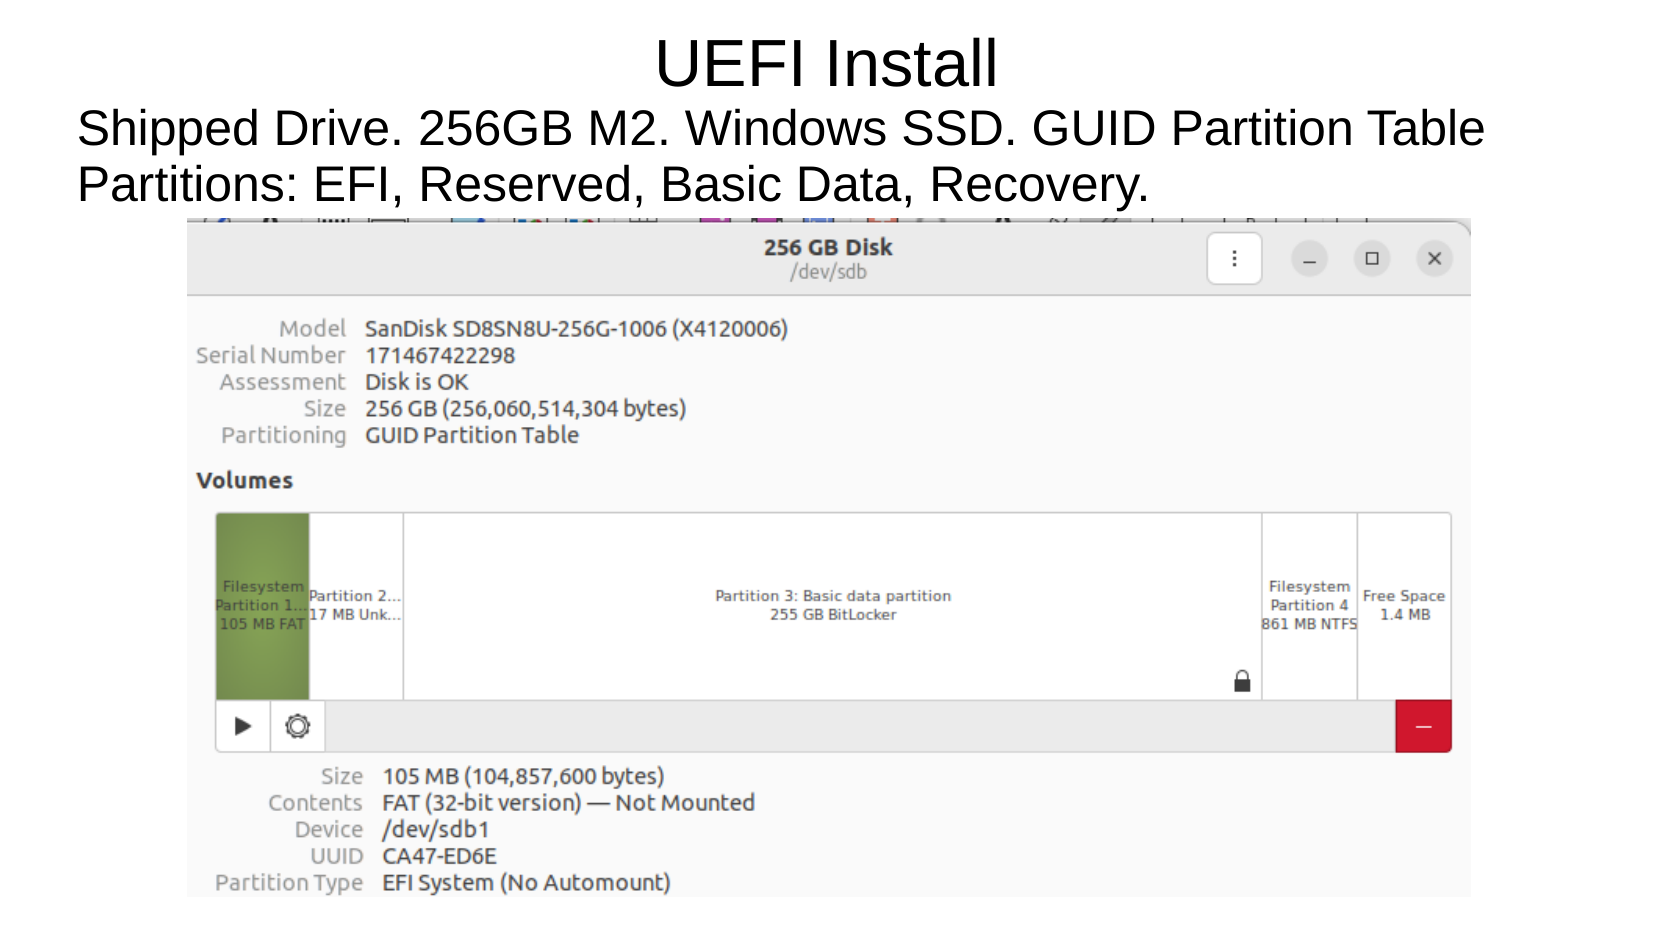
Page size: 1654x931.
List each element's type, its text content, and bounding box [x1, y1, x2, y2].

title UEFI Install [82, 25, 1571, 101]
picture [187, 218, 1471, 897]
subtitle Shipped Drive. 256GB M2. Windows SSD. GUID Partition Table Partitions: EFI, Reserved, Basic Data, Recovery. [76, 100, 1565, 212]
